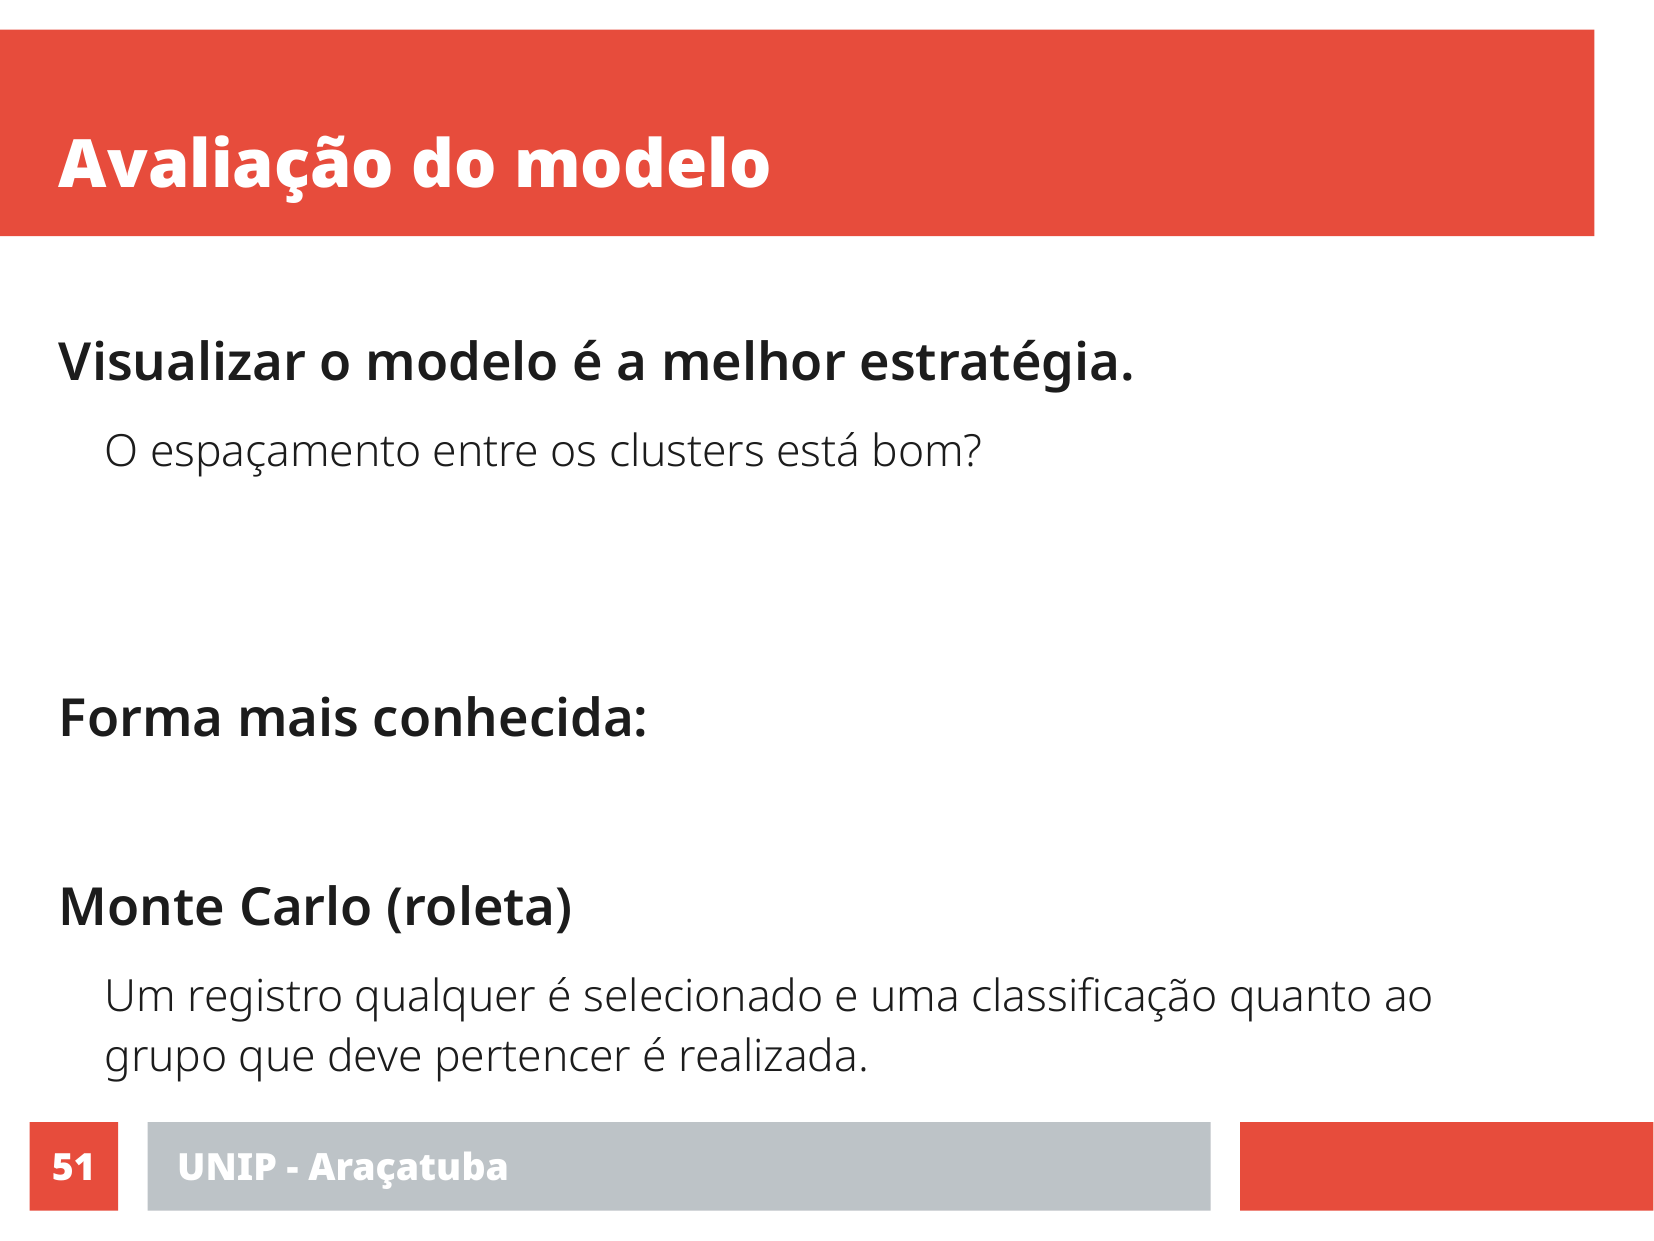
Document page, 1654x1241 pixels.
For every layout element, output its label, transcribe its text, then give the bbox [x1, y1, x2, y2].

title Avaliação do modelo [59, 59, 1595, 207]
list Visualizar o modelo é a melhor estratégia. O espaçamento entre os clusters está bom? Forma mais conhecida: Monte Carlo (roleta) Um registro qualquer é selecionado e uma classificação quanto ao grupo que deve pertencer é realizada. [59, 324, 1565, 1093]
